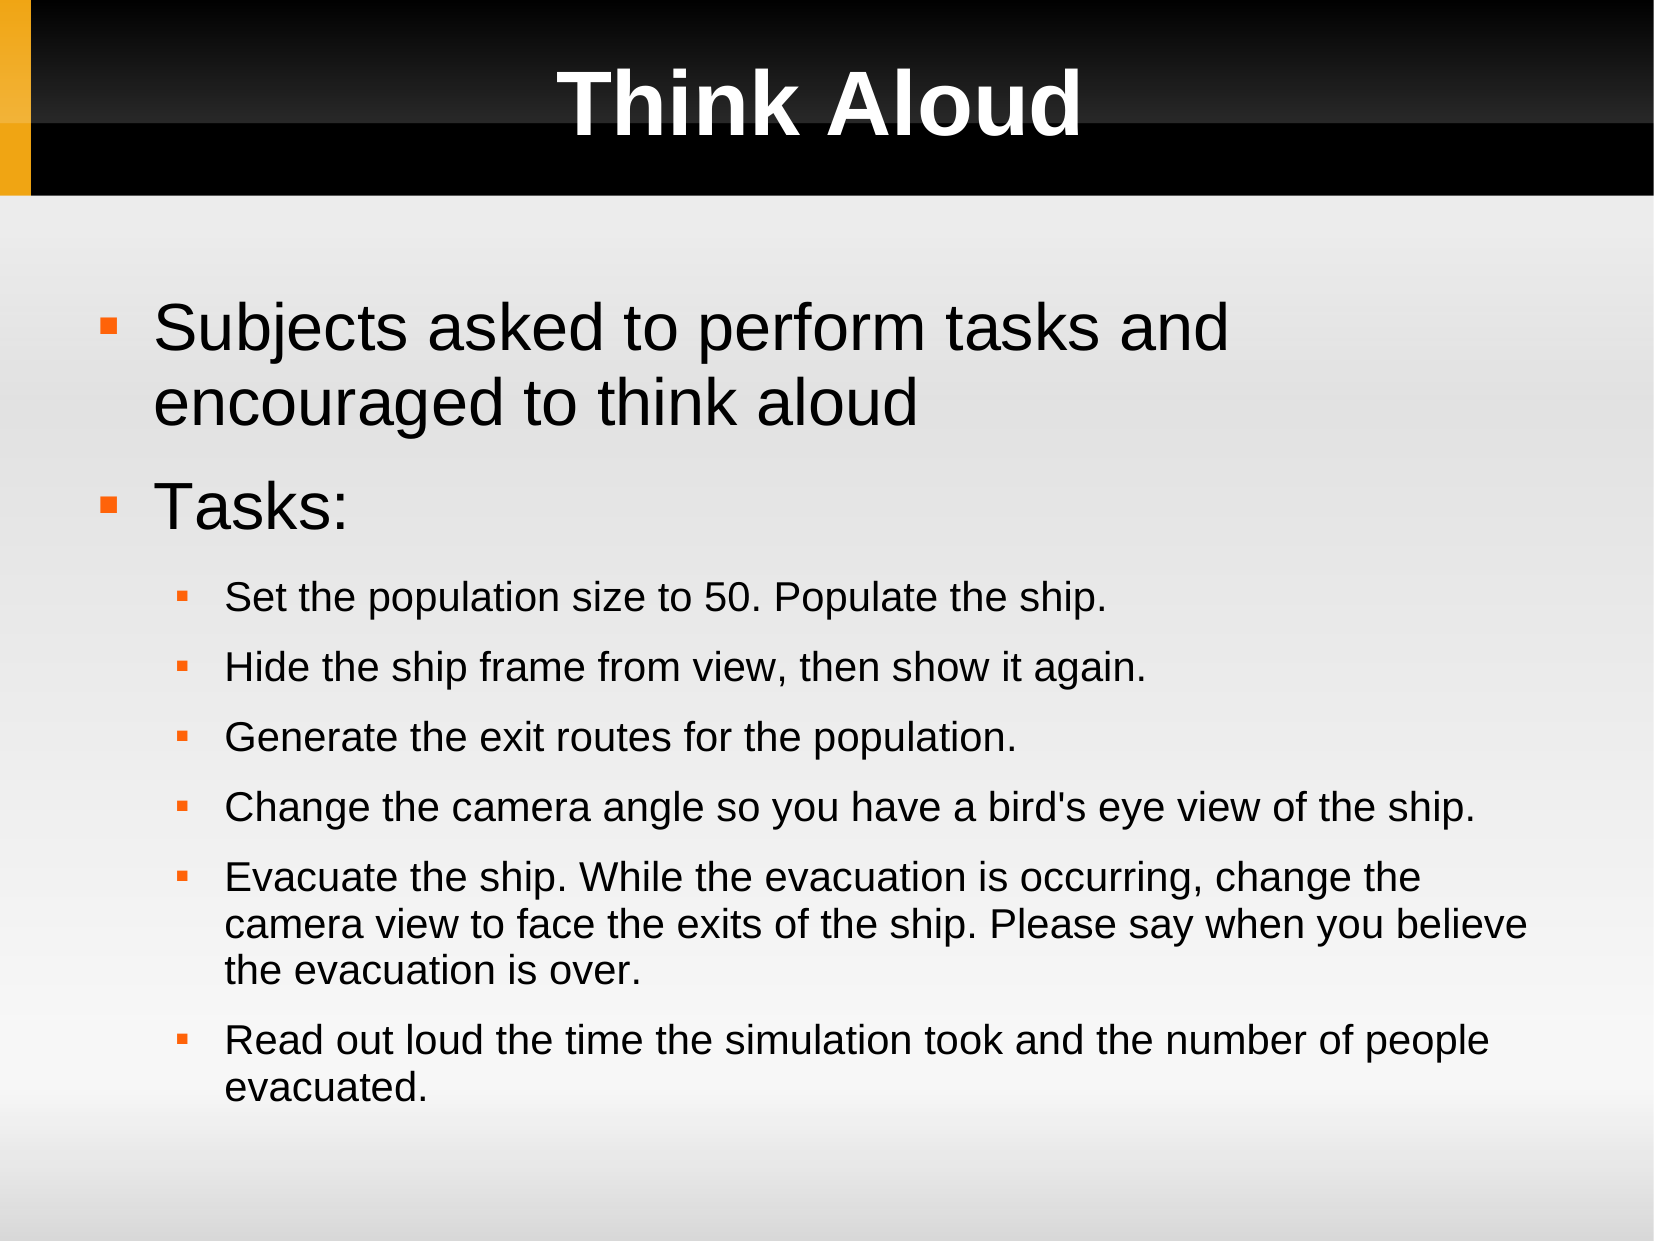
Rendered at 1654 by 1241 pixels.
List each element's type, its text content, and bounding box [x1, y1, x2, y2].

title Think Aloud [76, 0, 1565, 208]
list Subjects asked to perform tasks and encouraged to think aloud Tasks: Set the population size to 50. Populate the ship. Hide the ship frame from view, then show it again. Generate the exit routes for the population. Change the camera angle so you have a bird's eye view of the ship. Evacuate the ship. While the evacuation is occurring, change the camera view to face the exits of the ship. Please say when you believe the evacuation is over. Read out loud the time the simulation took and the number of people evacuated. [82, 290, 1571, 1113]
picture [0, 0, 1654, 1241]
